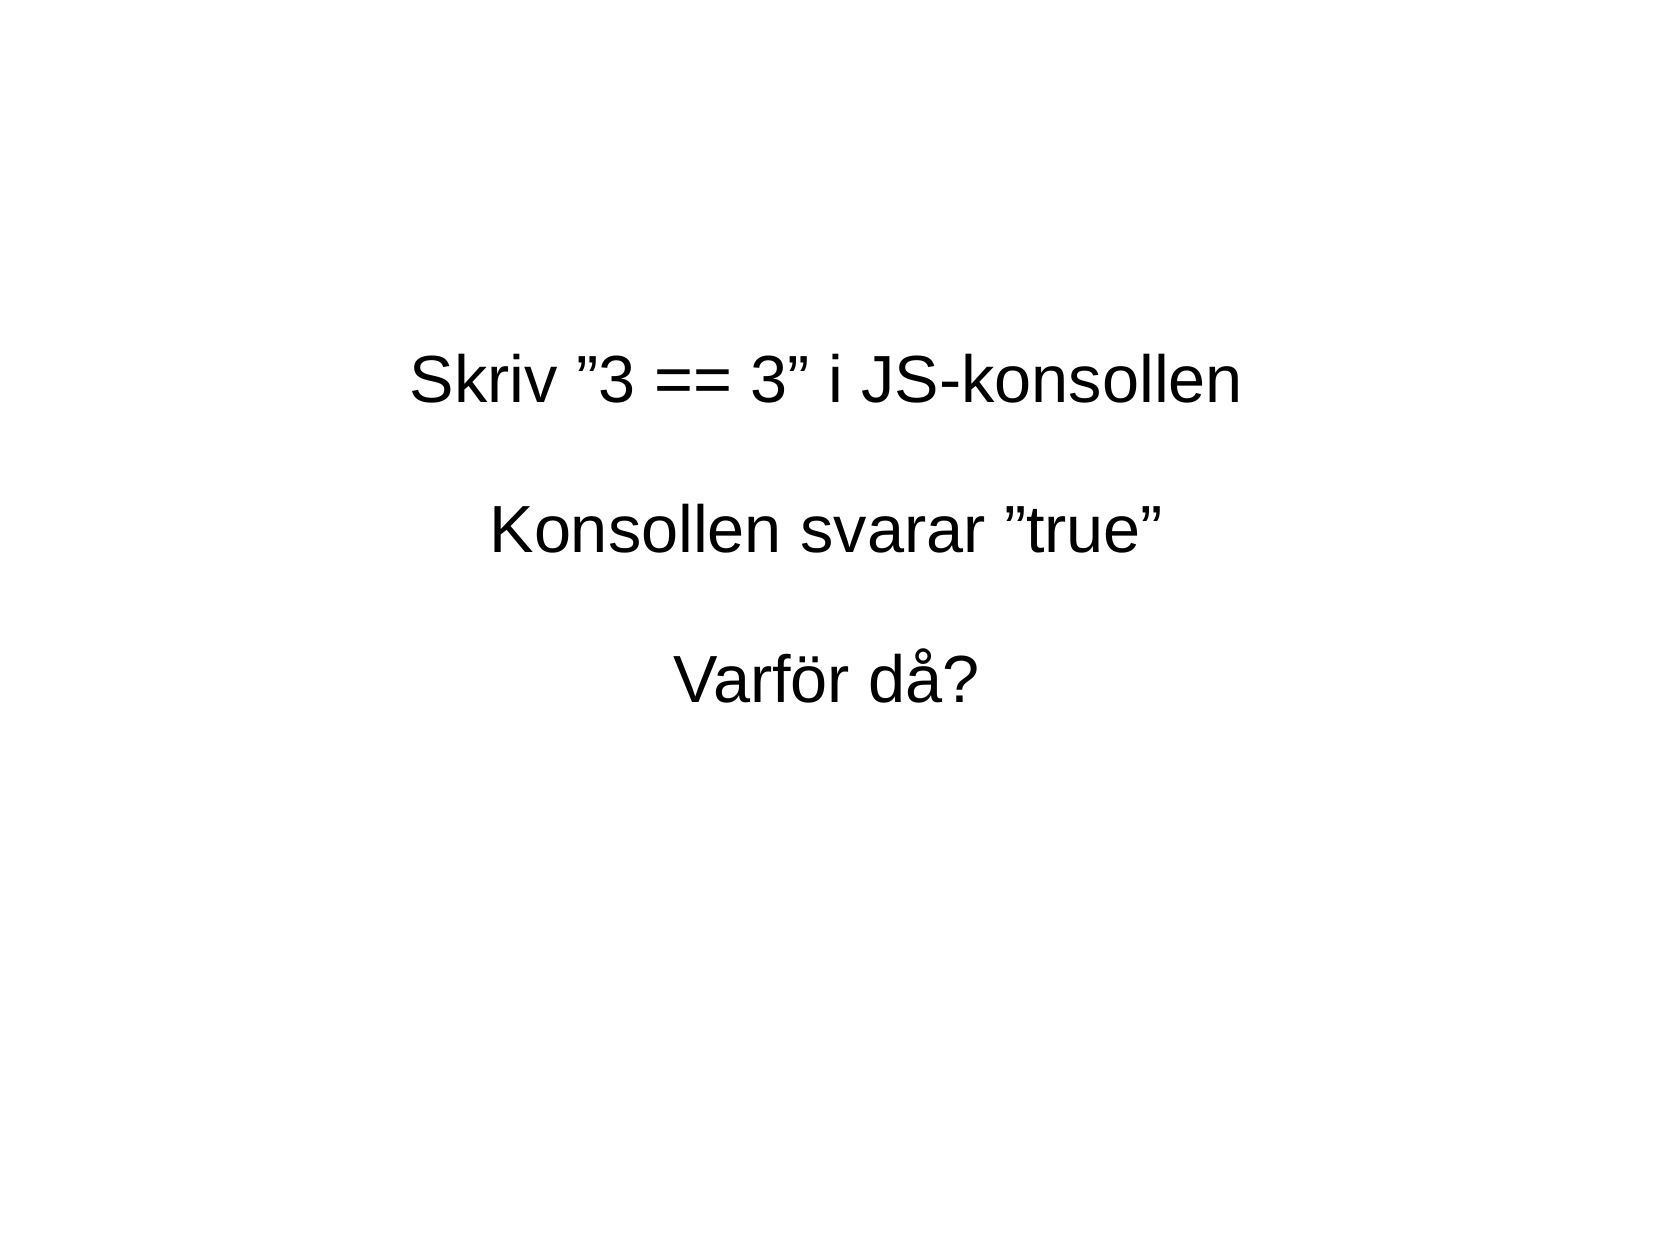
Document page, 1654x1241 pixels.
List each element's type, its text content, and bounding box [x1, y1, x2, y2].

subtitle Skriv ”3 == 3” i JS-konsollen Konsollen svarar ”true” Varför då? [82, 49, 1571, 1010]
